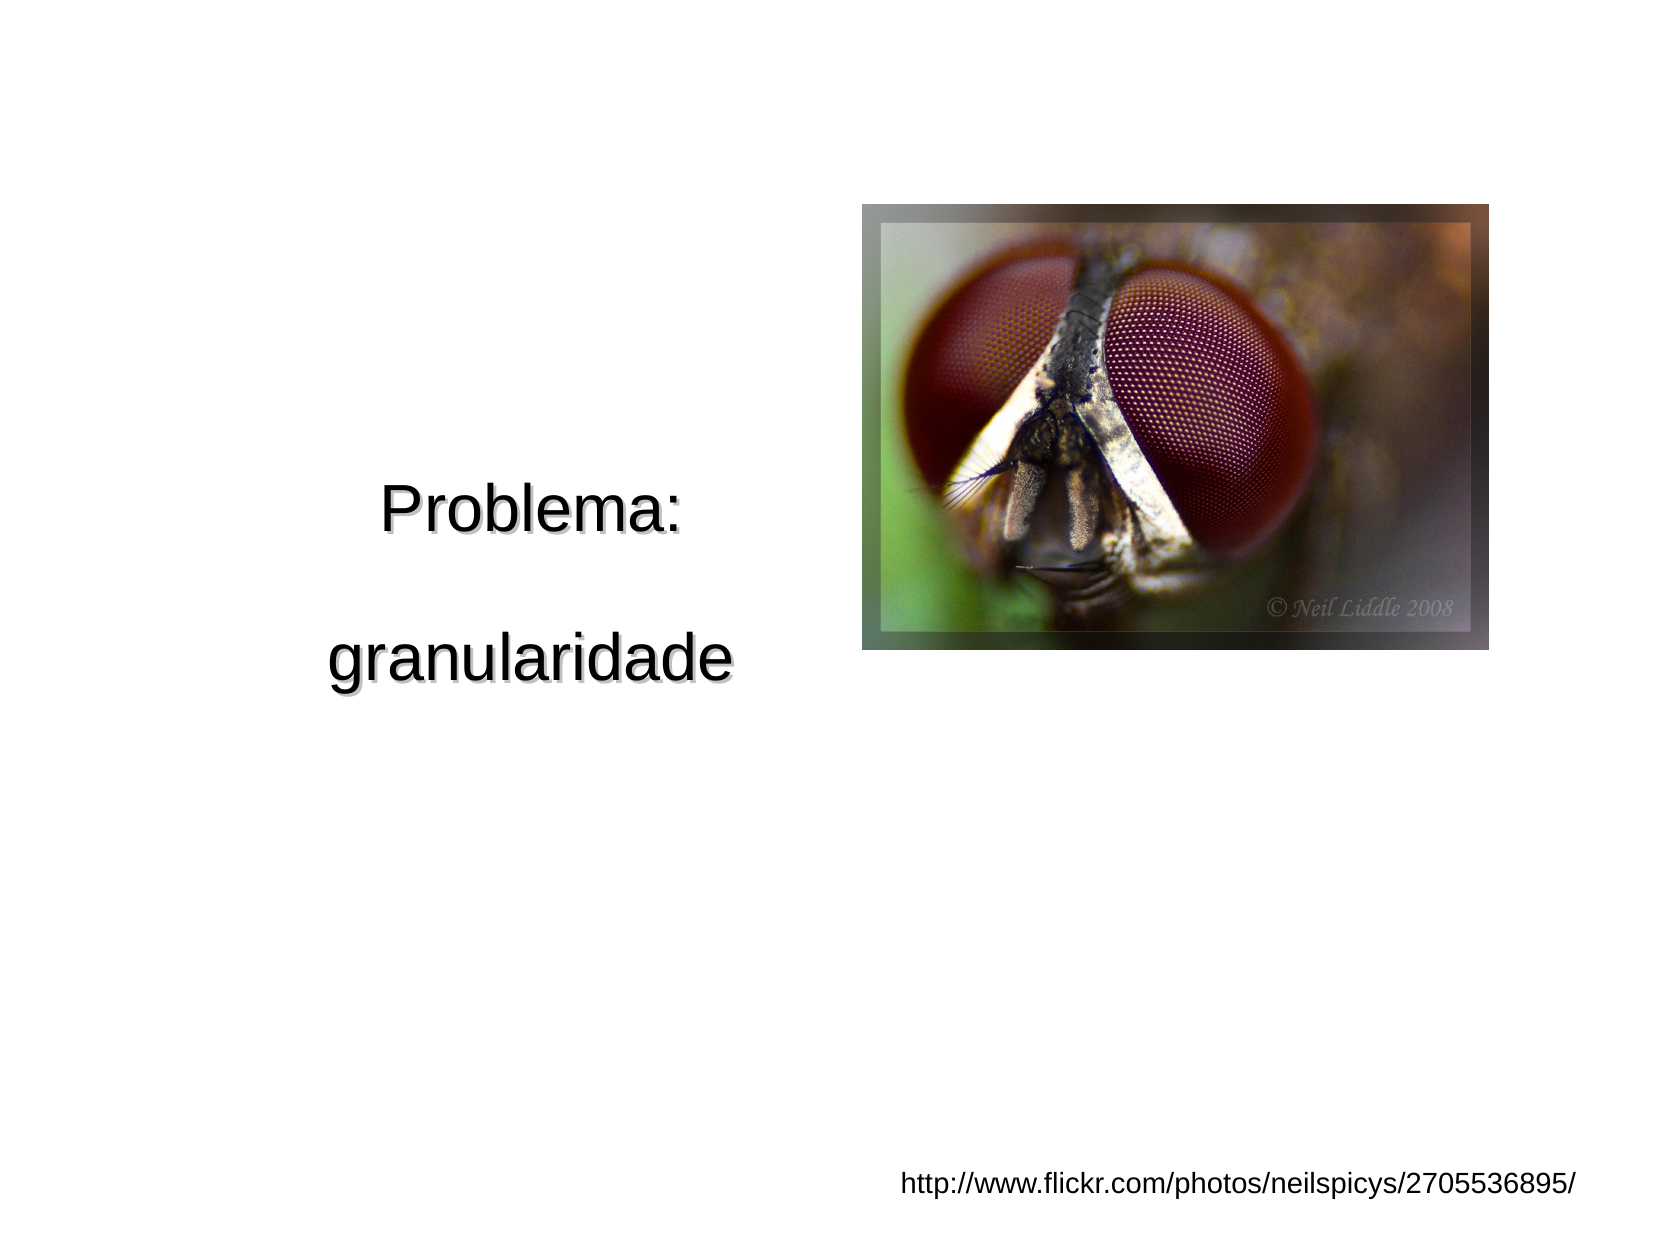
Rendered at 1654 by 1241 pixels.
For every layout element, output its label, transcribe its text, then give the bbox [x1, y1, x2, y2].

subtitle Problema: granularidade [0, 103, 1276, 1063]
text_box http://www.flickr.com/photos/neilspicys/2705536895/ [885, 1159, 1654, 1217]
picture [862, 204, 1489, 650]
